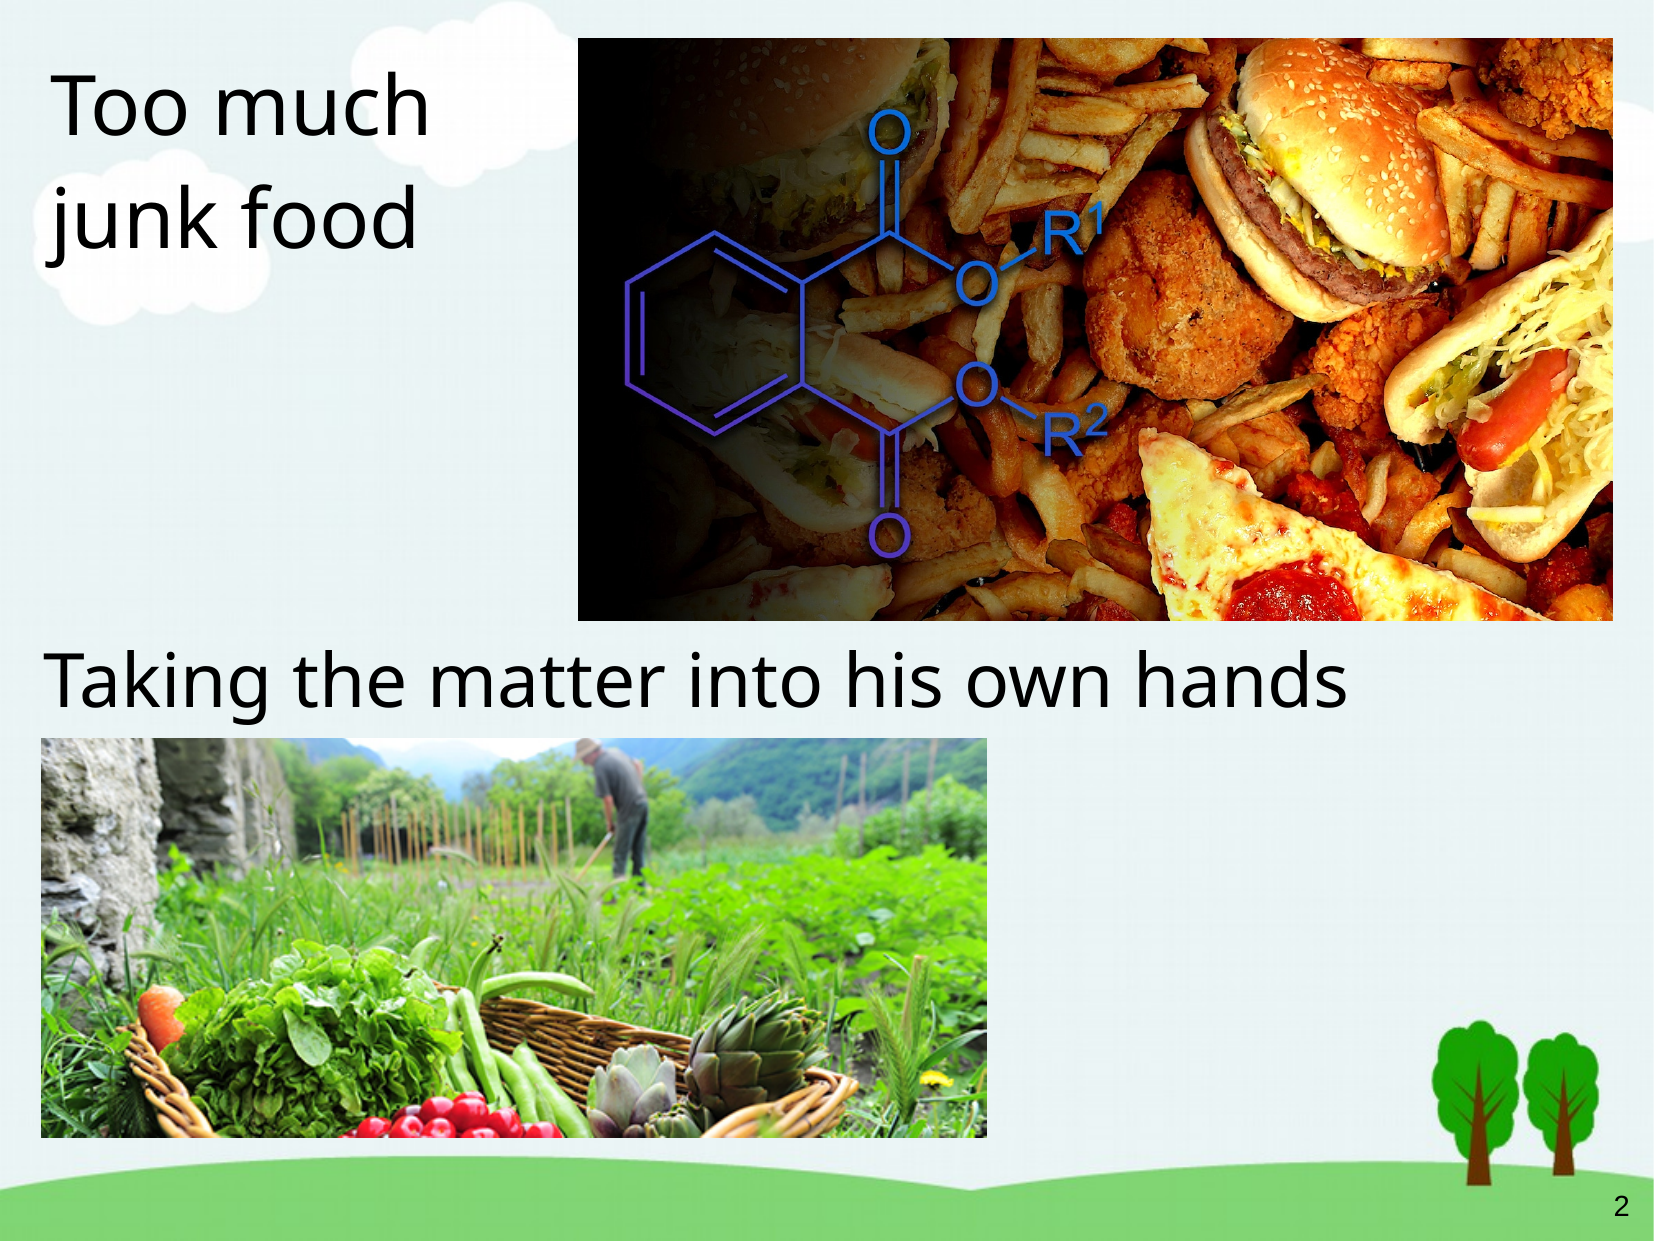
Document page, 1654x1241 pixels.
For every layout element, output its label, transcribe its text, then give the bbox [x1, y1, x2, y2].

text_box Taking the matter into his own hands [28, 620, 1625, 832]
picture [0, 0, 1654, 1241]
text_box Too much junk food [35, 38, 1128, 272]
